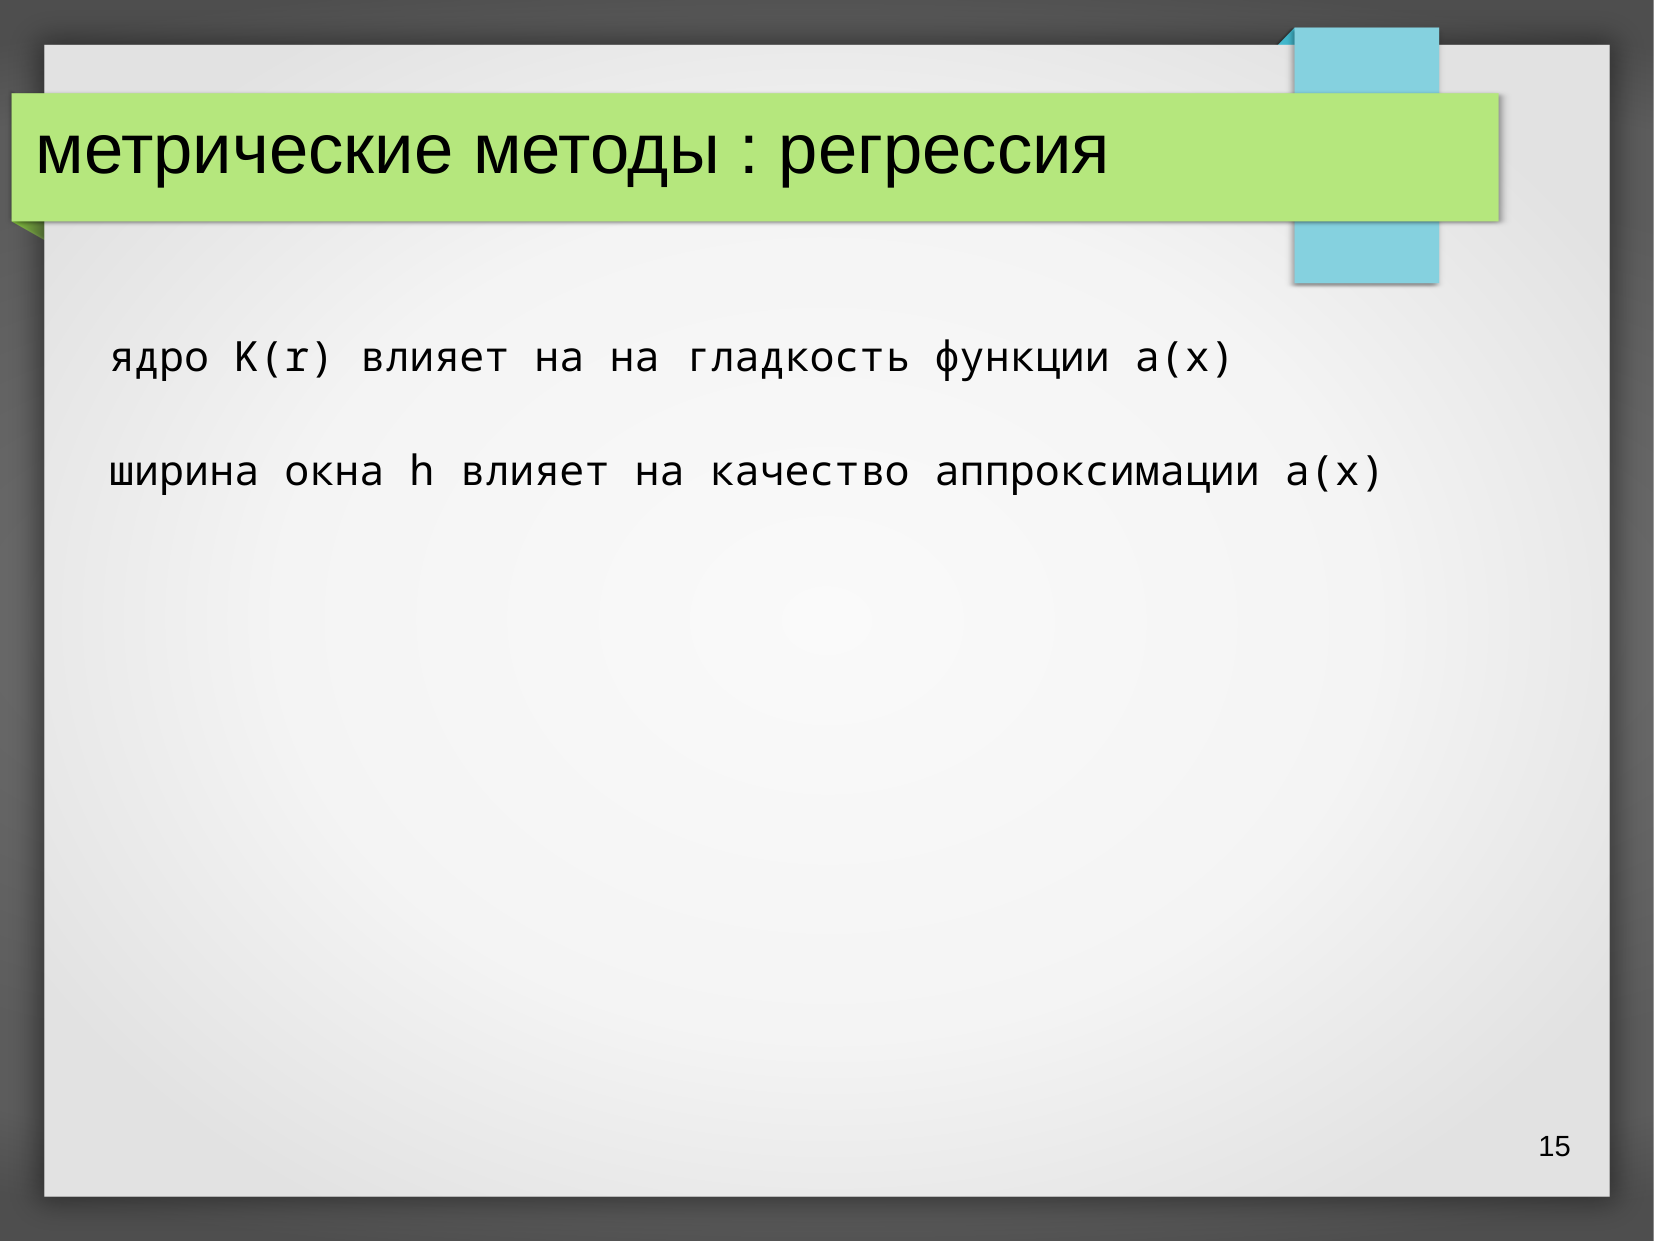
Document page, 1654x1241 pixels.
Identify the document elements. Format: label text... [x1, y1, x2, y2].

text_box ядро K(r) влияет на на гладкость функции a(x) ширина окна h влияет на качество аппроксимации a(x) [94, 318, 1571, 497]
title метрические методы : регрессия [35, 108, 1170, 190]
picture [0, 0, 1654, 1241]
